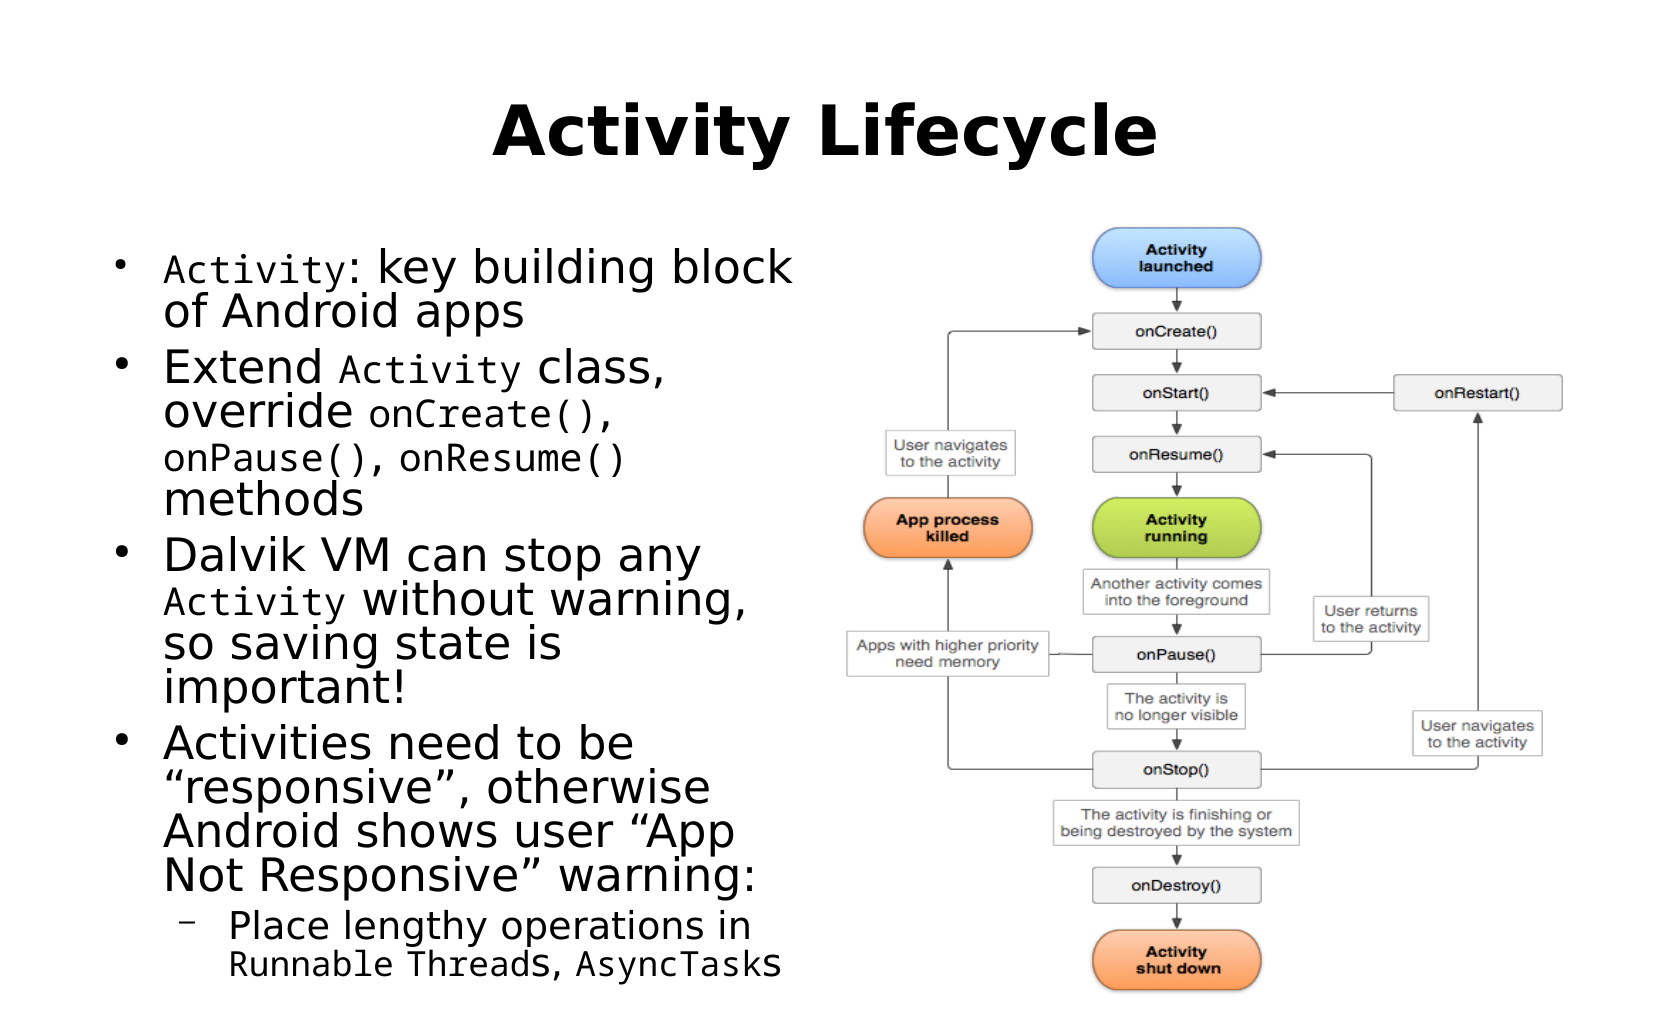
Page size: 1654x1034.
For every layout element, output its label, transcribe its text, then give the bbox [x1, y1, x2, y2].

title Activity Lifecycle [82, 41, 1571, 214]
list Activity: key building block of Android apps Extend Activity class, override onCreate(), onPause(), onResume() methods Dalvik VM can stop any Activity without warning, so saving state is important! Activities need to be “responsive”, otherwise Android shows user “App Not Responsive” warning: Place lengthy operations in Runnable Threads, AsyncTasks [82, 241, 813, 1002]
picture [837, 217, 1574, 1002]
